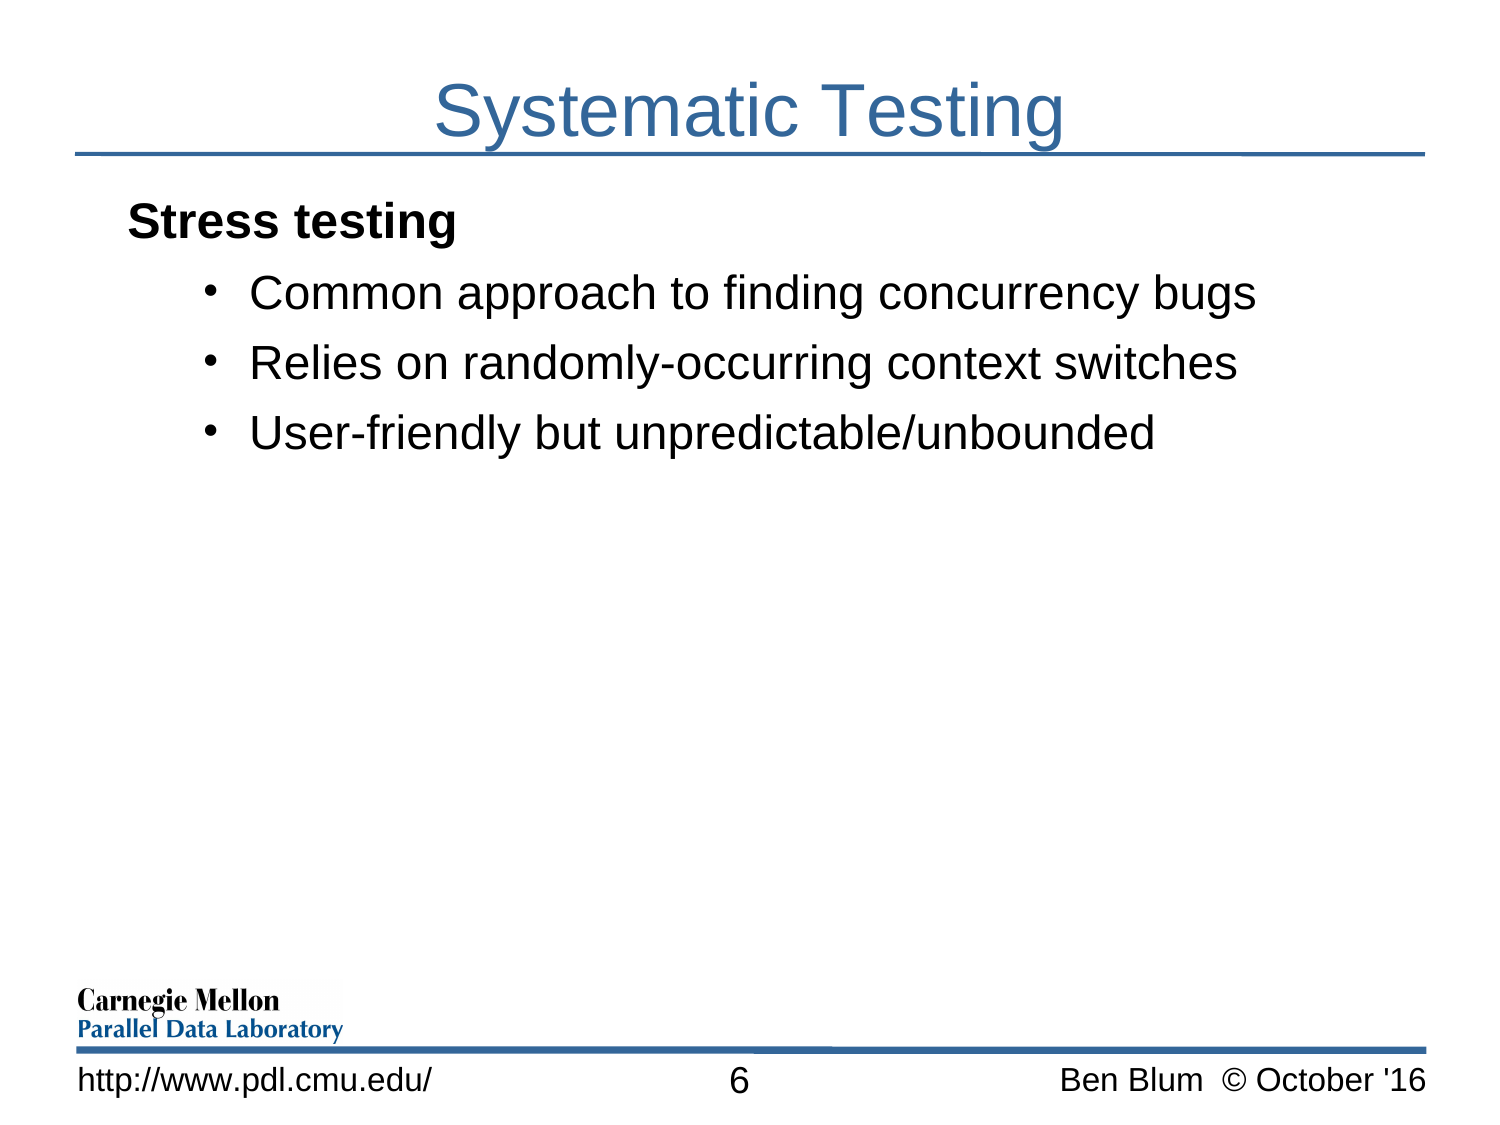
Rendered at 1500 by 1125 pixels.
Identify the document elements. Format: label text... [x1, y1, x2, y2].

title Systematic Testing [112, 49, 1388, 163]
list Stress testing Common approach to finding concurrency bugs Relies on randomly-occurring context switches User-friendly but unpredictable/unbounded [112, 181, 1426, 938]
picture [77, 979, 343, 1044]
